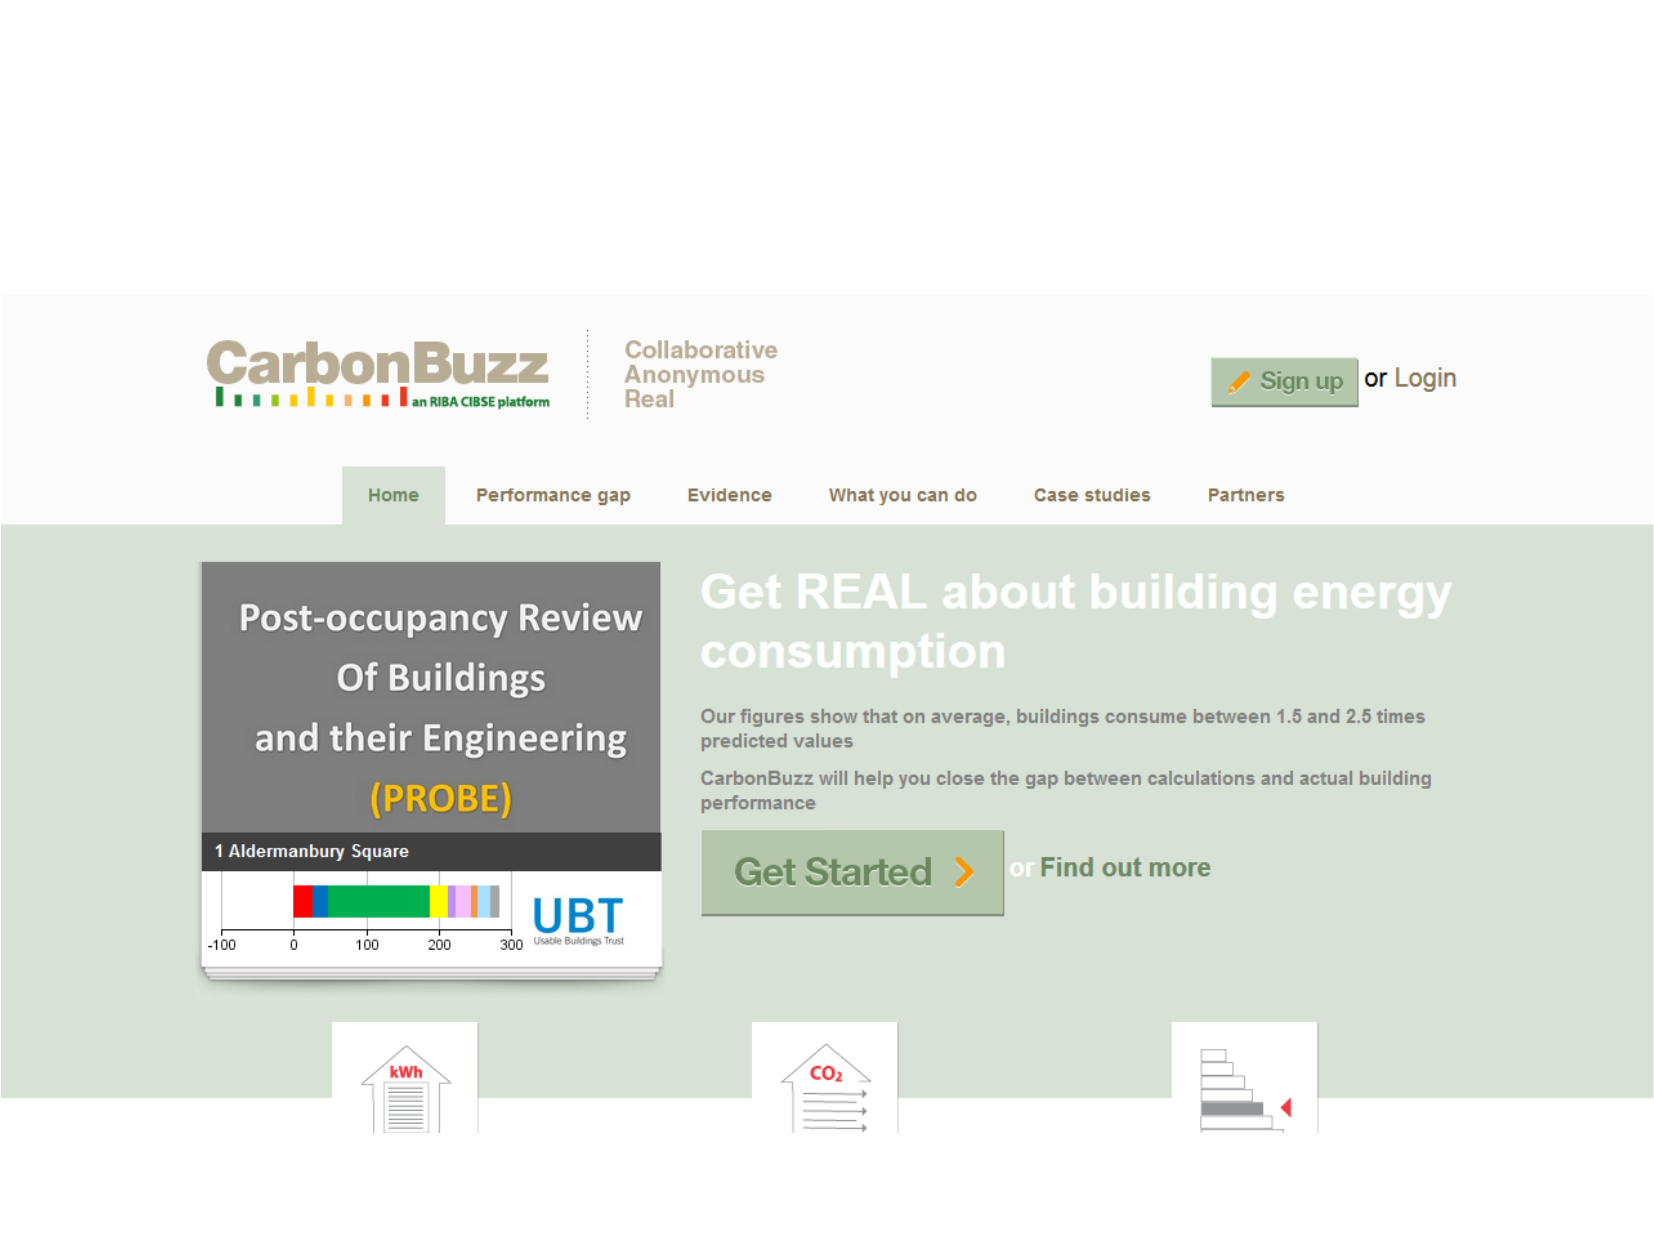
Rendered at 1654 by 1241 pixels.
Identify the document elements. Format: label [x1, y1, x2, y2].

picture [1, 294, 1654, 1133]
